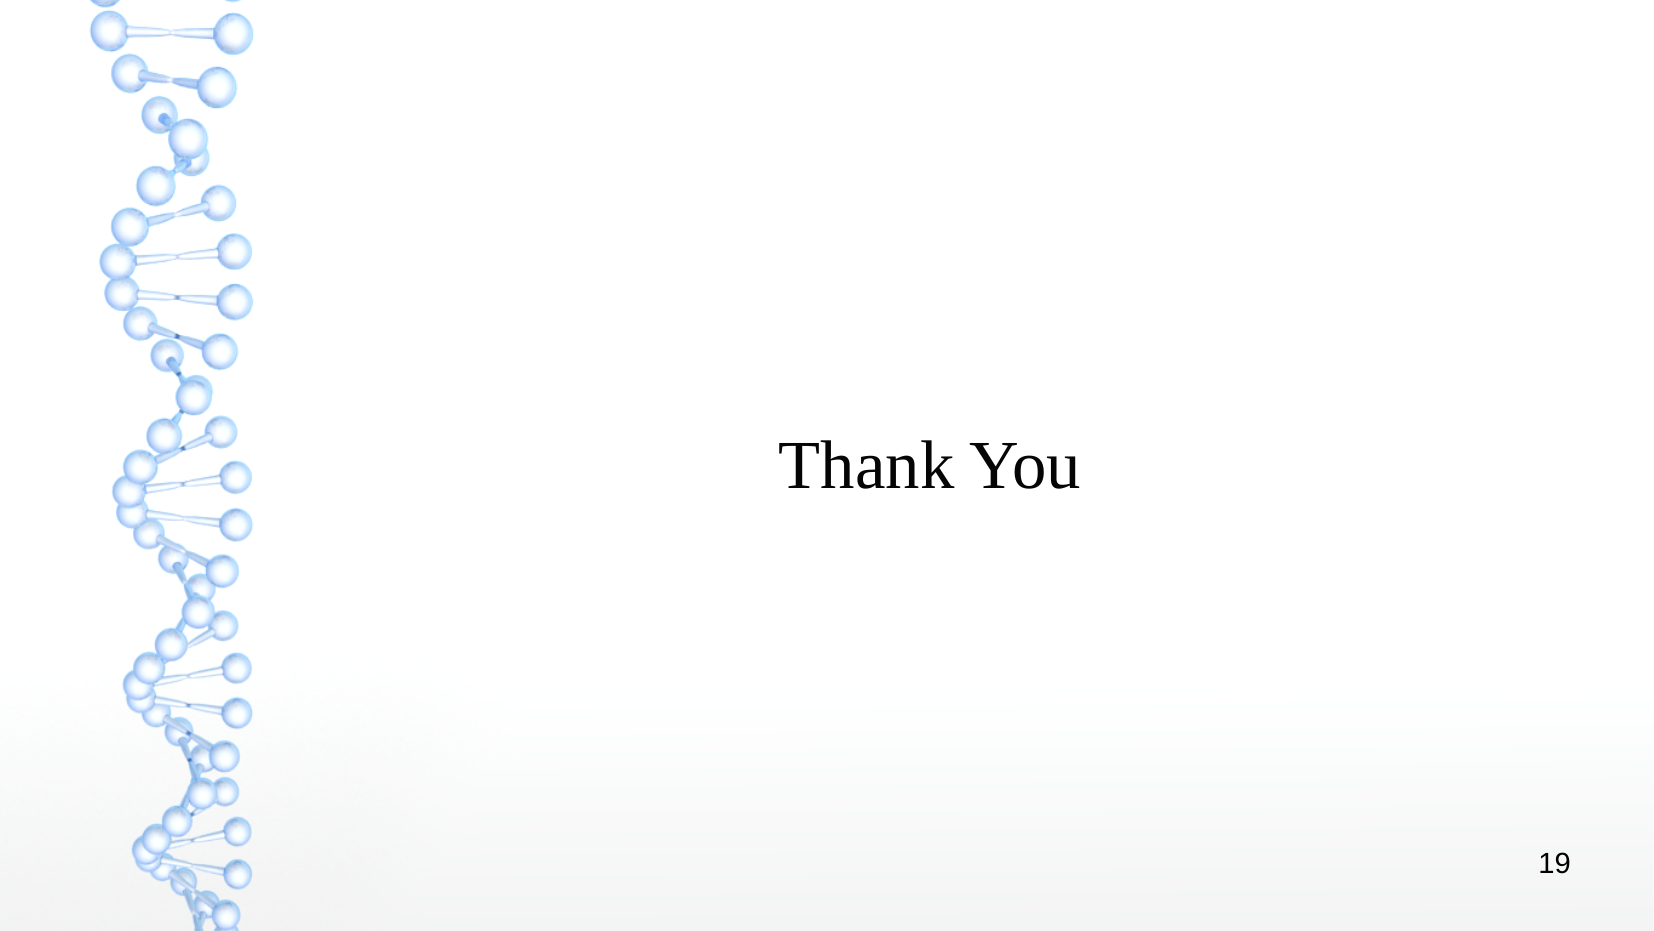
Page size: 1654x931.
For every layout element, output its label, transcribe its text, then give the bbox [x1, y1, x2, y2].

title Thank You [265, 388, 1595, 542]
picture [0, 0, 1654, 931]
